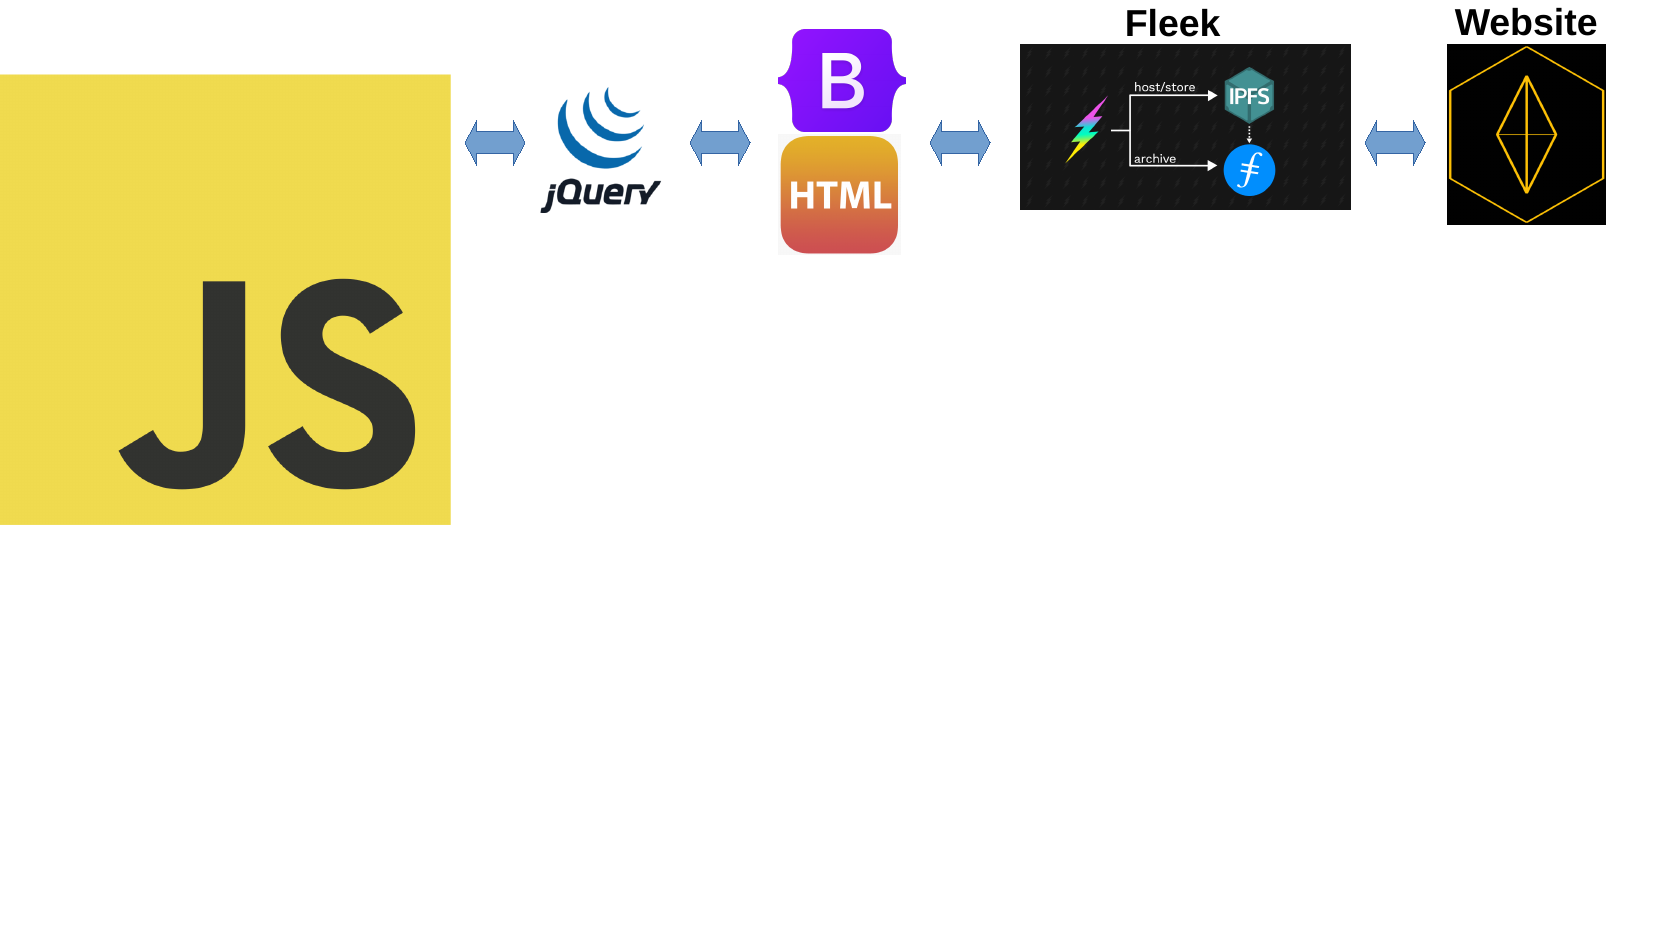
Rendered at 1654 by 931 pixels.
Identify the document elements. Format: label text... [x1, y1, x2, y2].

picture [1020, 44, 1351, 211]
picture [778, 29, 906, 132]
picture [0, 74, 451, 526]
text_box Fleek [1110, 0, 1351, 52]
picture [1447, 51, 1606, 226]
text_box Website [1440, 0, 1654, 51]
picture [778, 134, 901, 256]
text_box [930, 120, 991, 166]
text_box [690, 120, 751, 166]
picture [525, 74, 676, 226]
text_box [465, 120, 525, 166]
text_box [1365, 120, 1426, 166]
